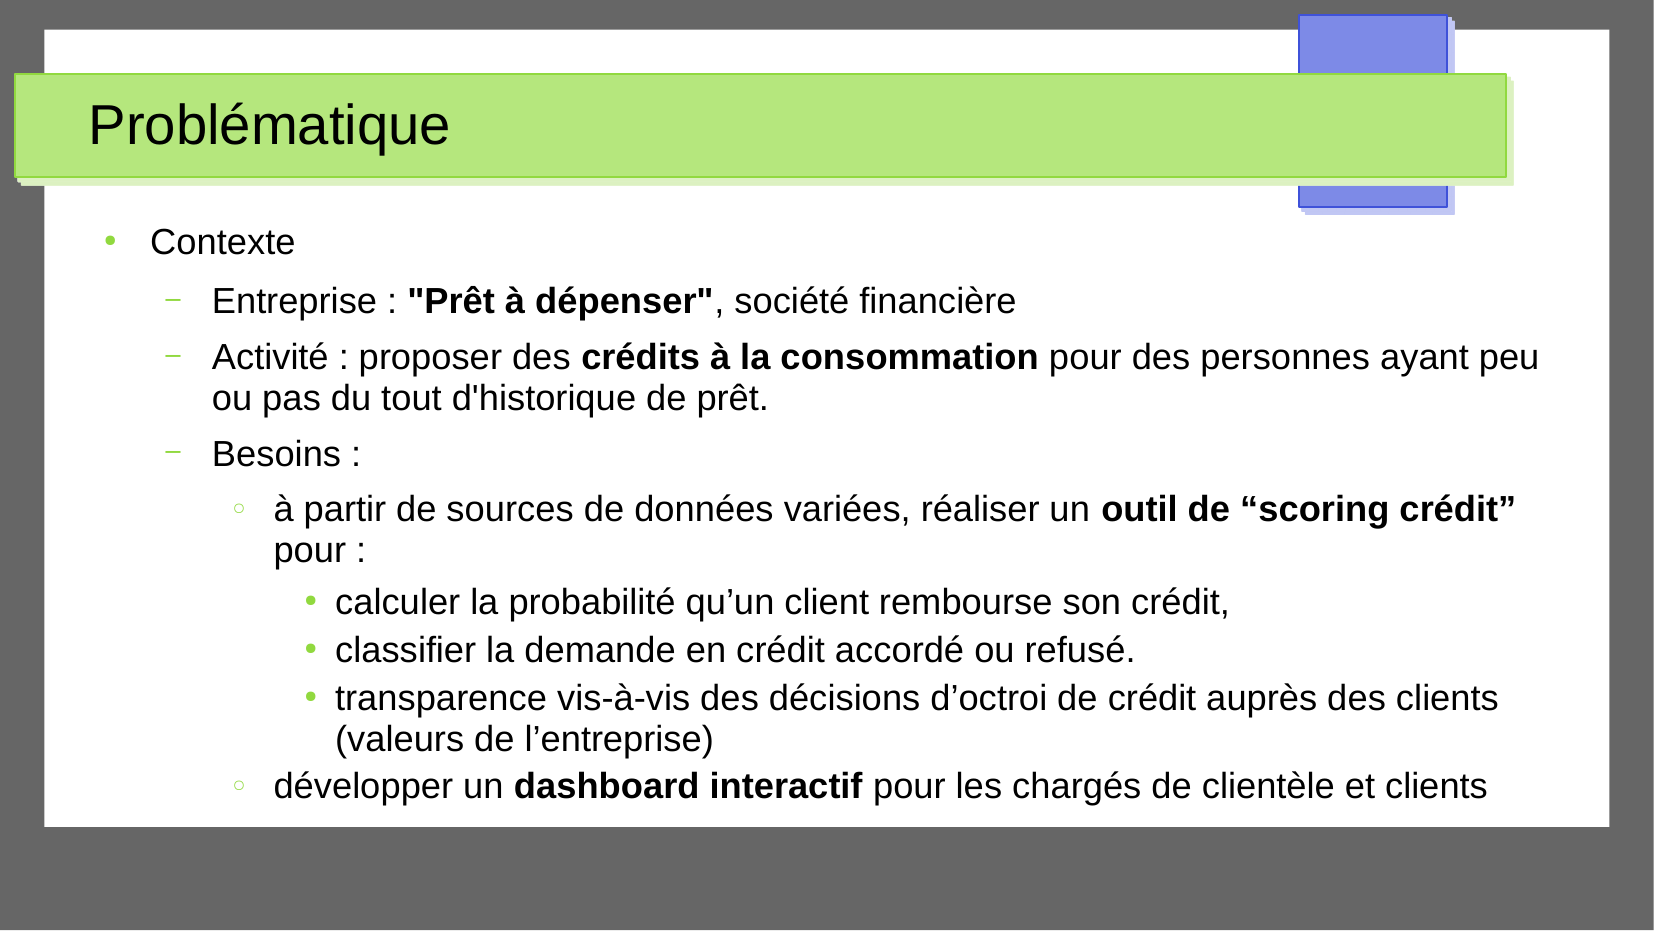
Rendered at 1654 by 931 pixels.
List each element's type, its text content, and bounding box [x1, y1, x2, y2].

title Problématique [88, 73, 1506, 178]
list Contexte Entreprise : "Prêt à dépenser", société financière Activité : proposer des crédits à la consommation pour des personnes ayant peu ou pas du tout d'historique de prêt. Besoins : à partir de sources de données variées, réaliser un outil de “scoring crédit” pour : calculer la probabilité qu’un client rembourse son crédit, classifier la demande en crédit accordé ou refusé. transparence vis-à-vis des décisions d’octroi de crédit auprès des clients (valeurs de l’entreprise) développer un dashboard interactif pour les chargés de clientèle et clients [88, 221, 1565, 813]
